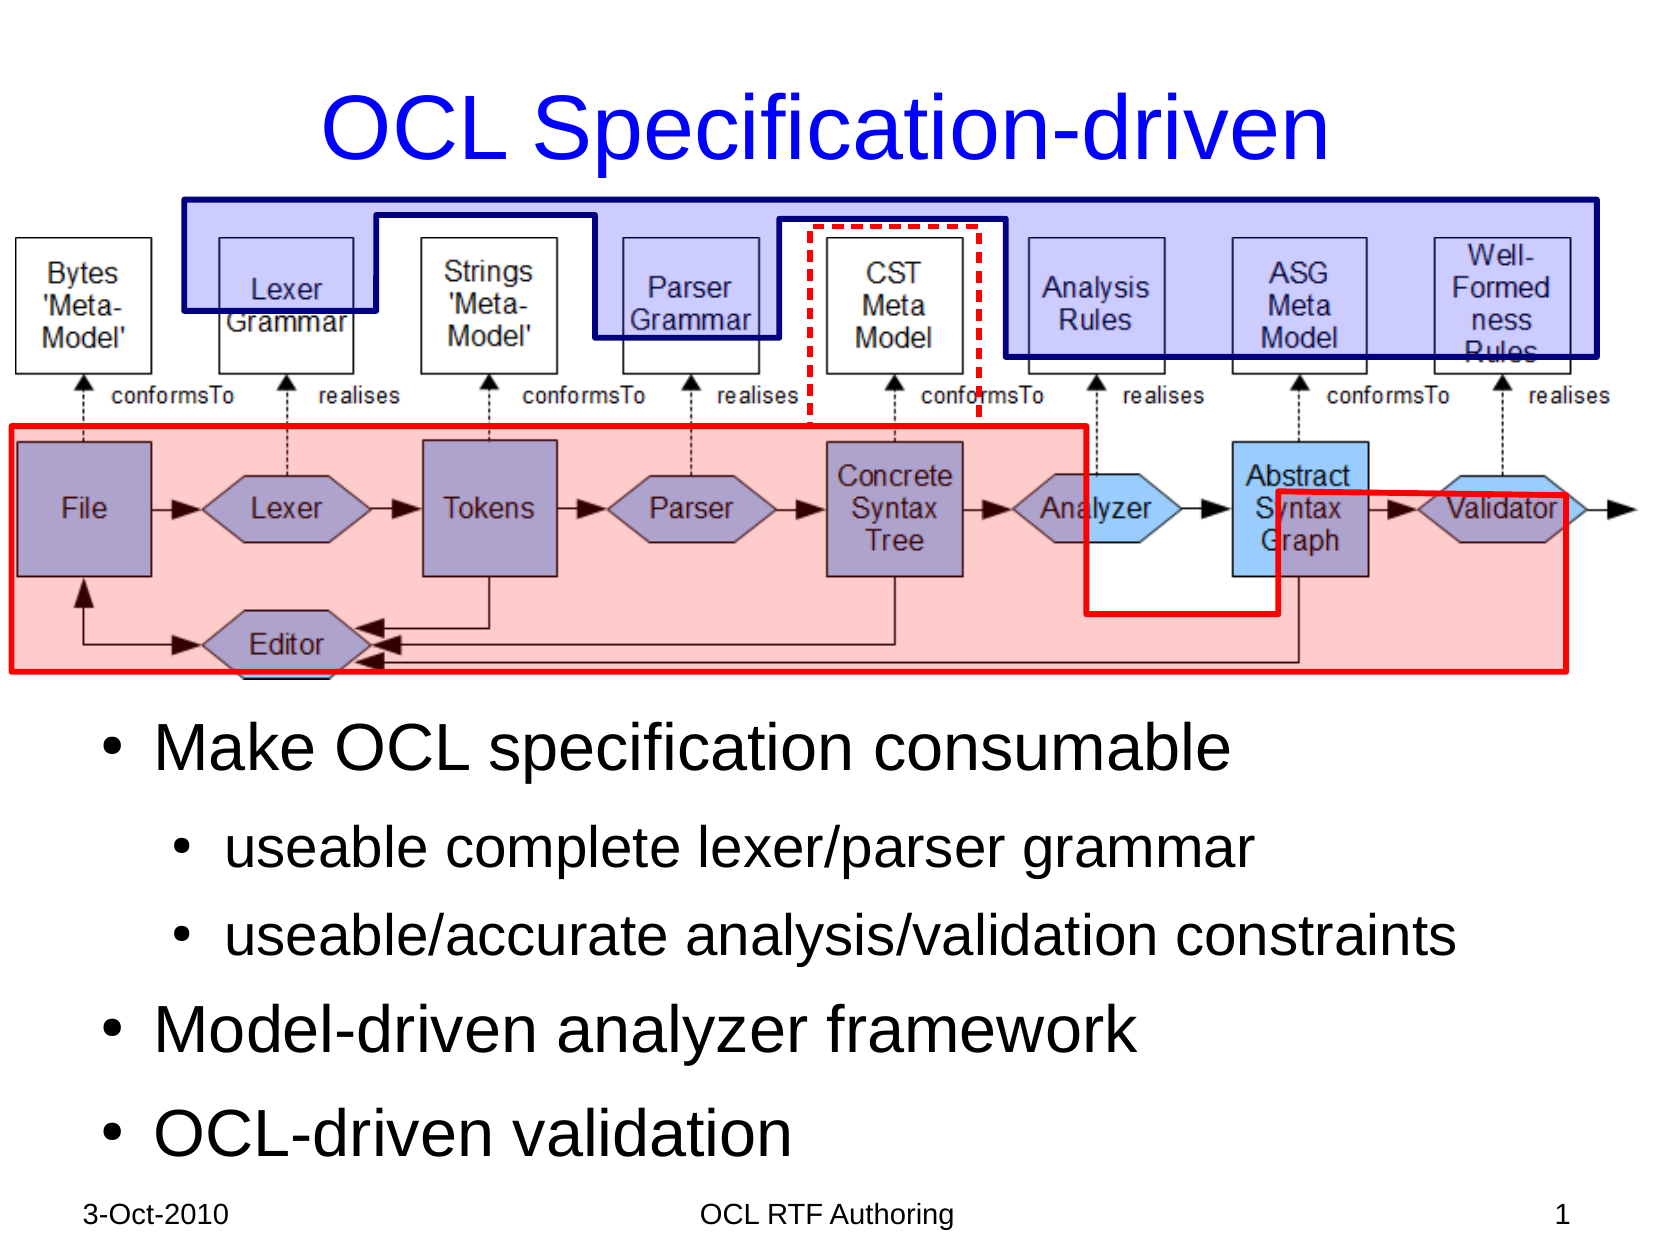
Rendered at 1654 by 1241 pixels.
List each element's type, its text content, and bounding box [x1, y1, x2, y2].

picture [15, 237, 809, 426]
list Make OCL specification consumable useable complete lexer/parser grammar useable/accurate analysis/validation constraints Model-driven analyzer framework OCL-driven validation [82, 710, 1571, 1241]
picture [15, 237, 1638, 680]
title OCL Specification-driven [82, 56, 1571, 200]
text_box [184, 199, 1597, 357]
text_box [11, 226, 1567, 672]
